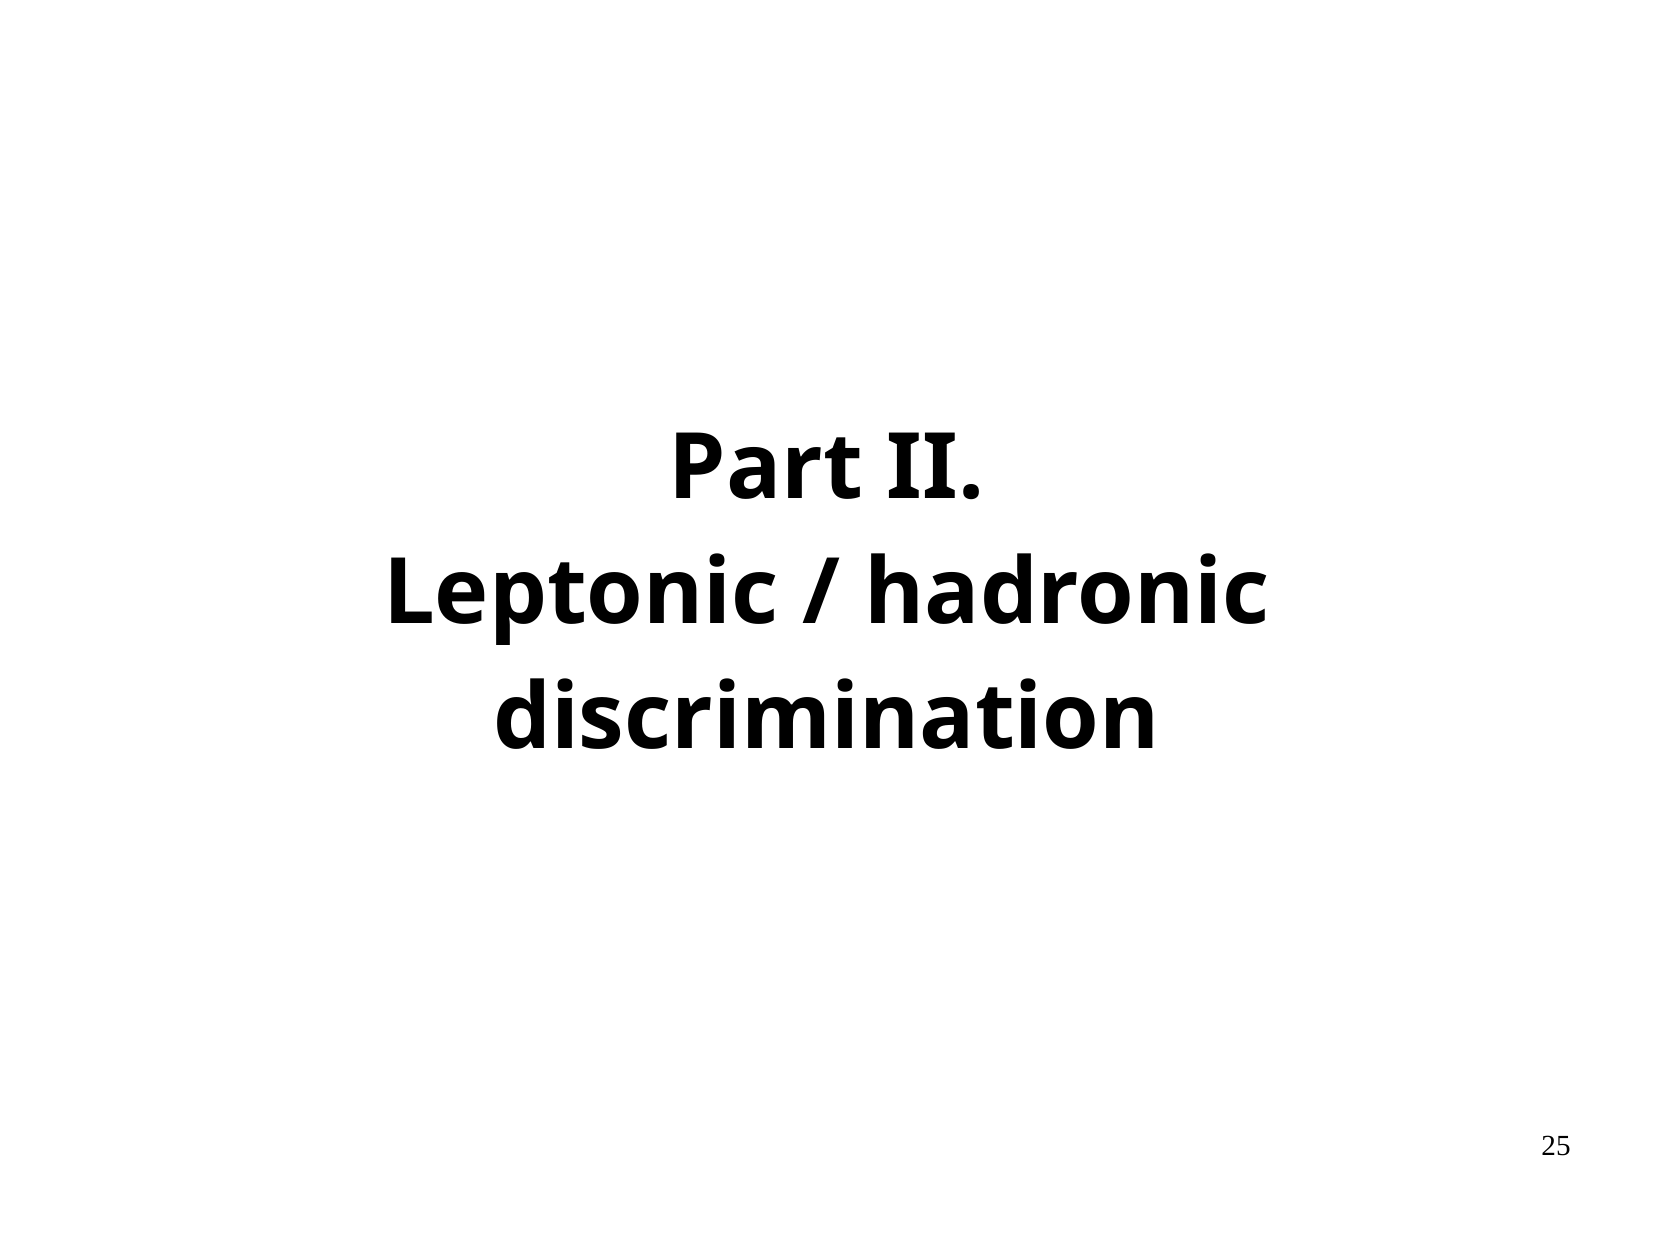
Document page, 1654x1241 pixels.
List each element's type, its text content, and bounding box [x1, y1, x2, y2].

title Part II. Leptonic / hadronic discrimination [82, 465, 1571, 712]
